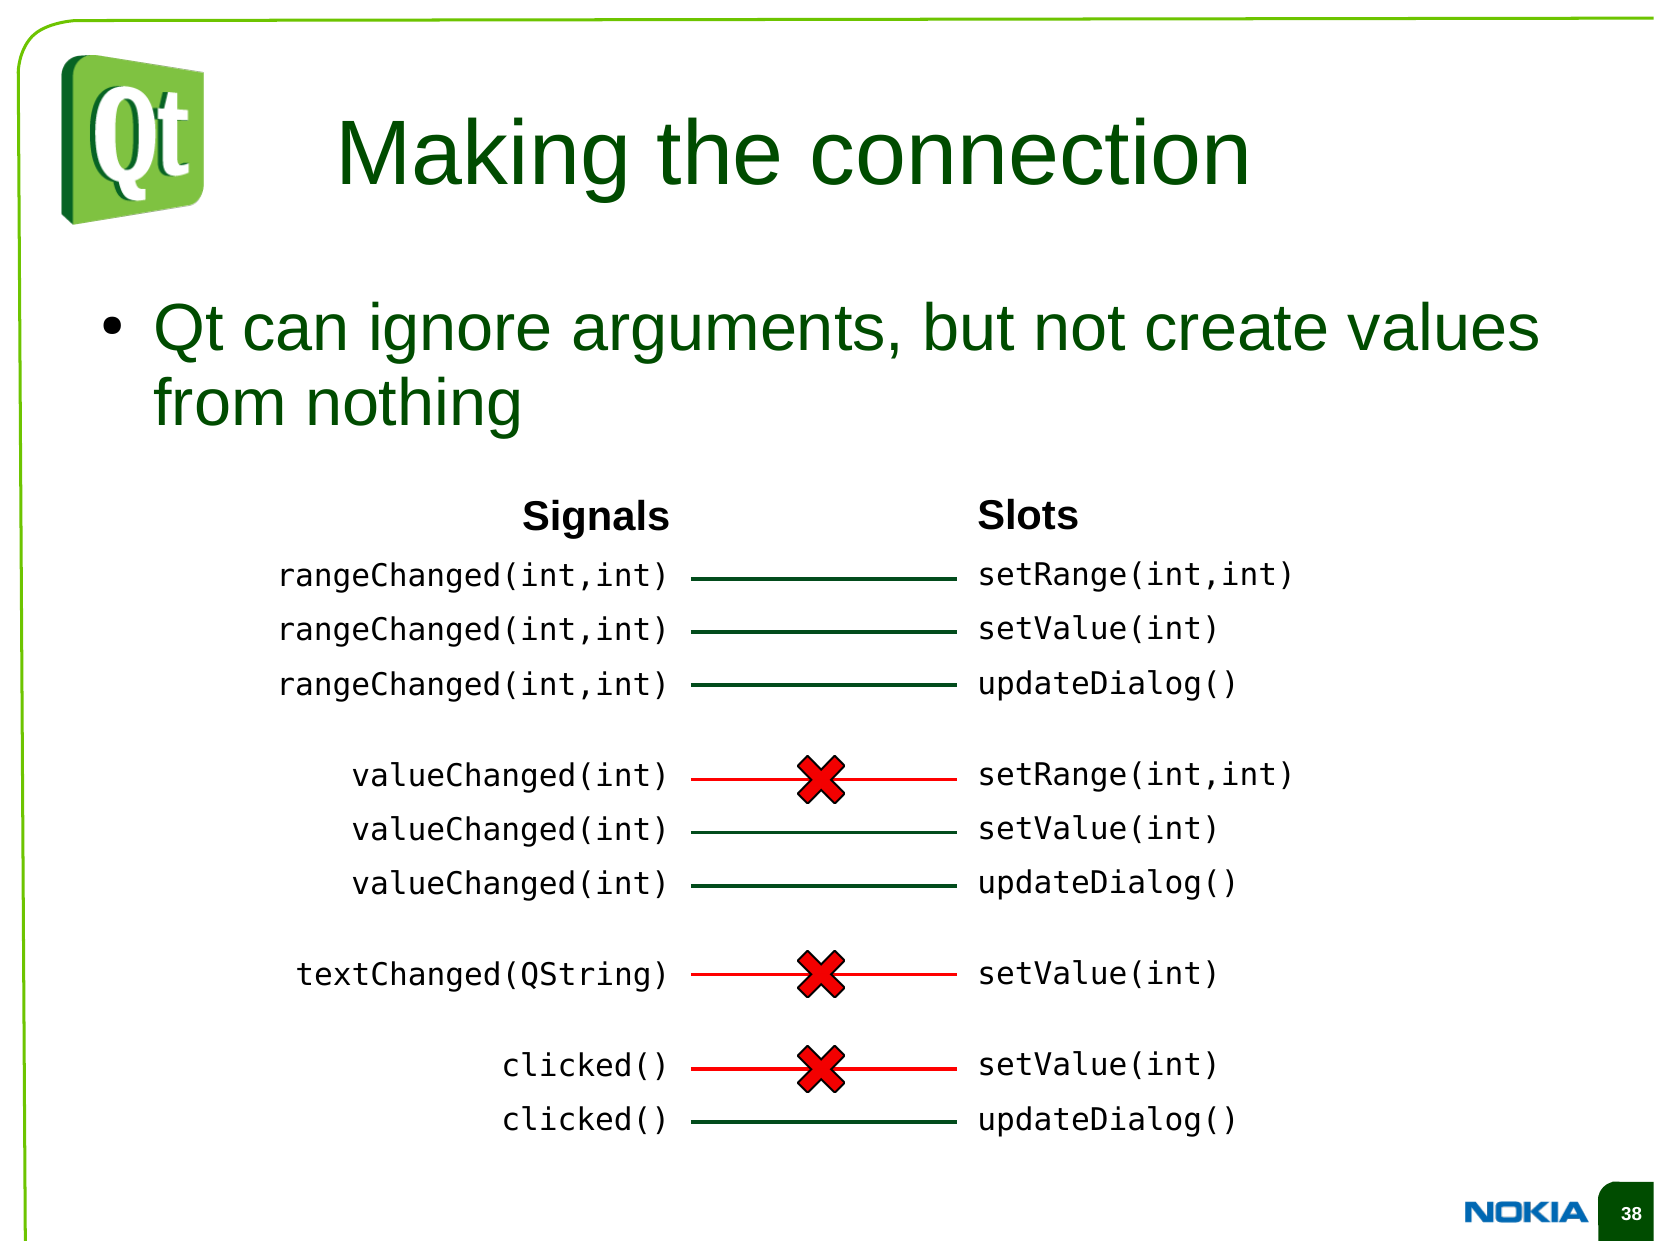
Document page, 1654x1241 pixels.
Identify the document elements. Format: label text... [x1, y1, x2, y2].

picture [797, 950, 845, 999]
picture [1465, 1201, 1589, 1223]
list Qt can ignore arguments, but not create values from nothing [82, 290, 1571, 473]
picture [797, 755, 845, 804]
picture [61, 55, 204, 225]
text_box Slots setRange(int,int) setValue(int) updateDialog() setRange(int,int) setValue(int) updateDialog() setValue(int) setValue(int) updateDialog() [962, 484, 1554, 1145]
picture [797, 1045, 845, 1093]
title Making the connection [257, 49, 1333, 257]
text_box Signals rangeChanged(int,int) rangeChanged(int,int) rangeChanged(int,int) valueChanged(int) valueChanged(int) valueChanged(int) textChanged(QString) clicked() clicked() [94, 485, 686, 1146]
